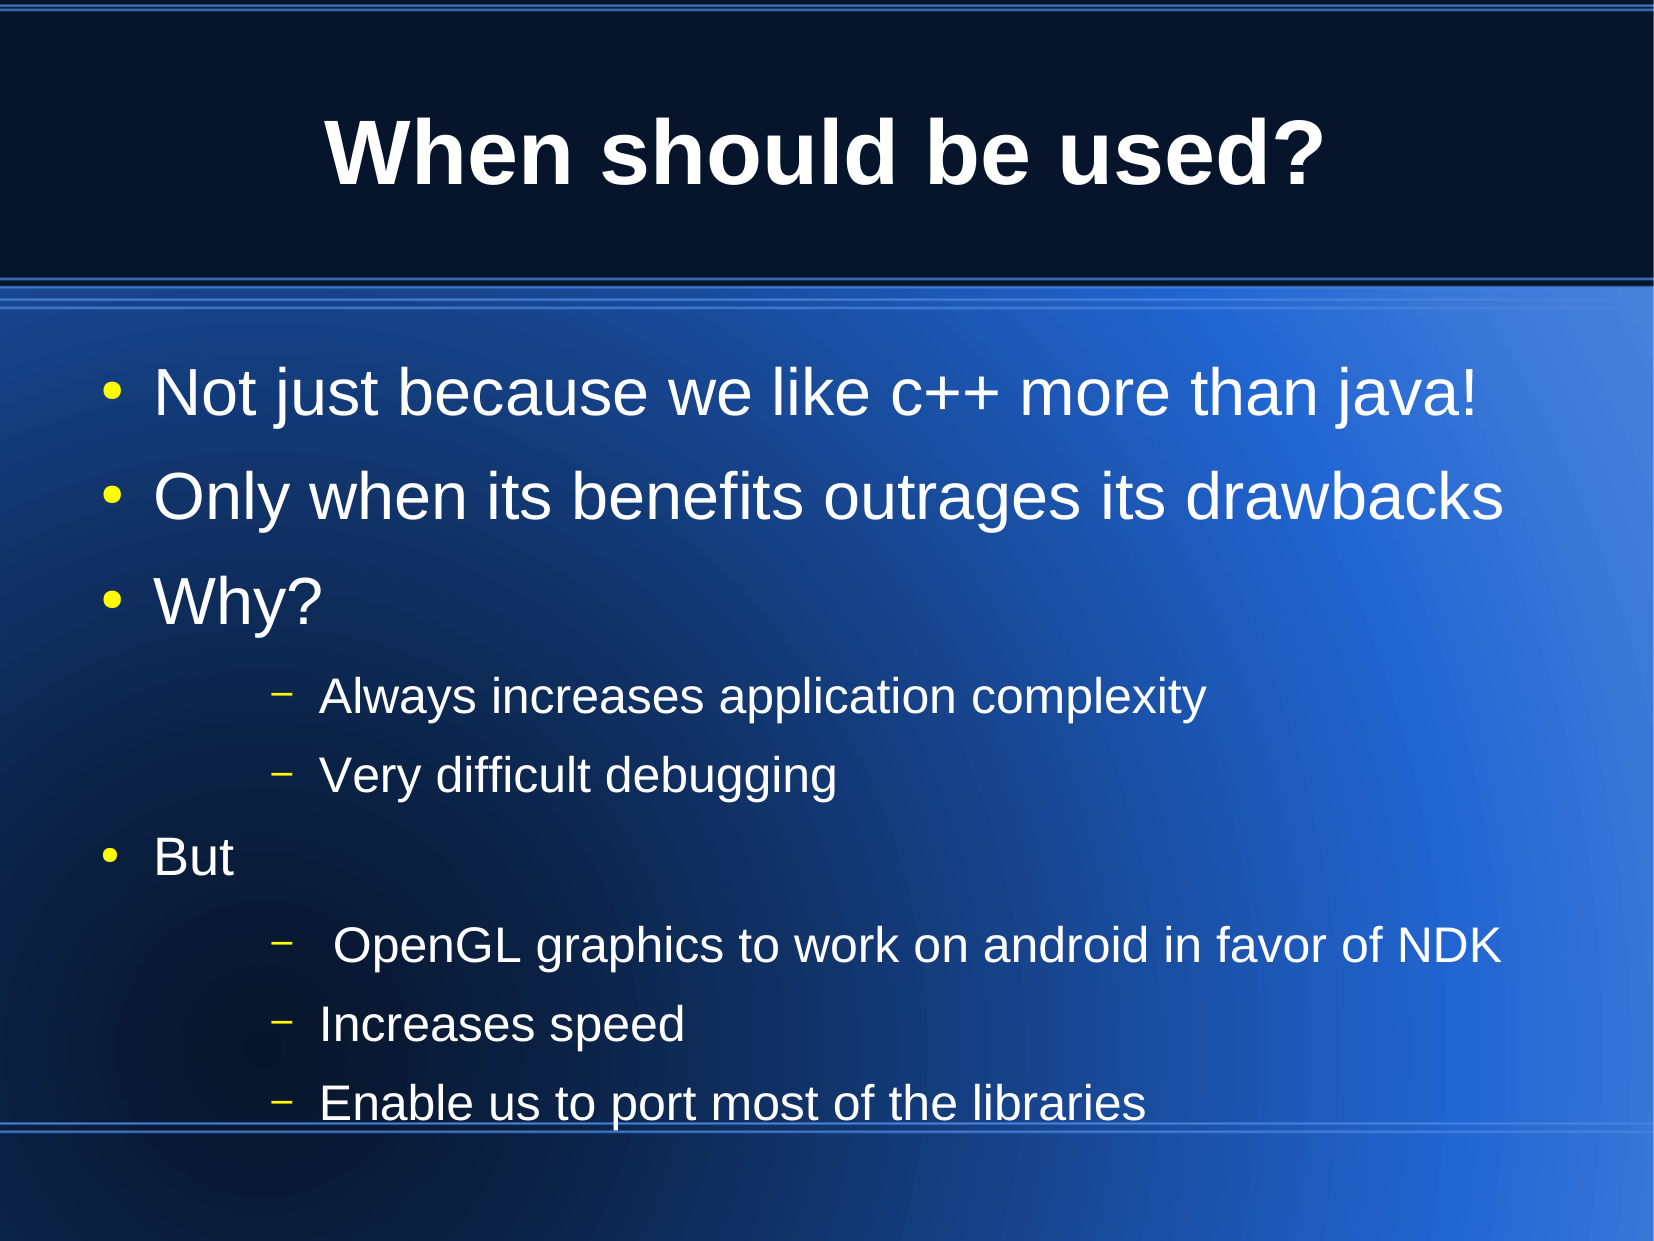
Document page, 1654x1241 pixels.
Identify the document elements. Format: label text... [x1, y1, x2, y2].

picture [0, 0, 1654, 1241]
title When should be used? [82, 56, 1571, 250]
list Not just because we like c++ more than java! Only when its benefits outrages its drawbacks Why? Always increases application complexity Very difficult debugging But OpenGL graphics to work on android in favor of NDK Increases speed Enable us to port most of the libraries [82, 355, 1571, 1159]
